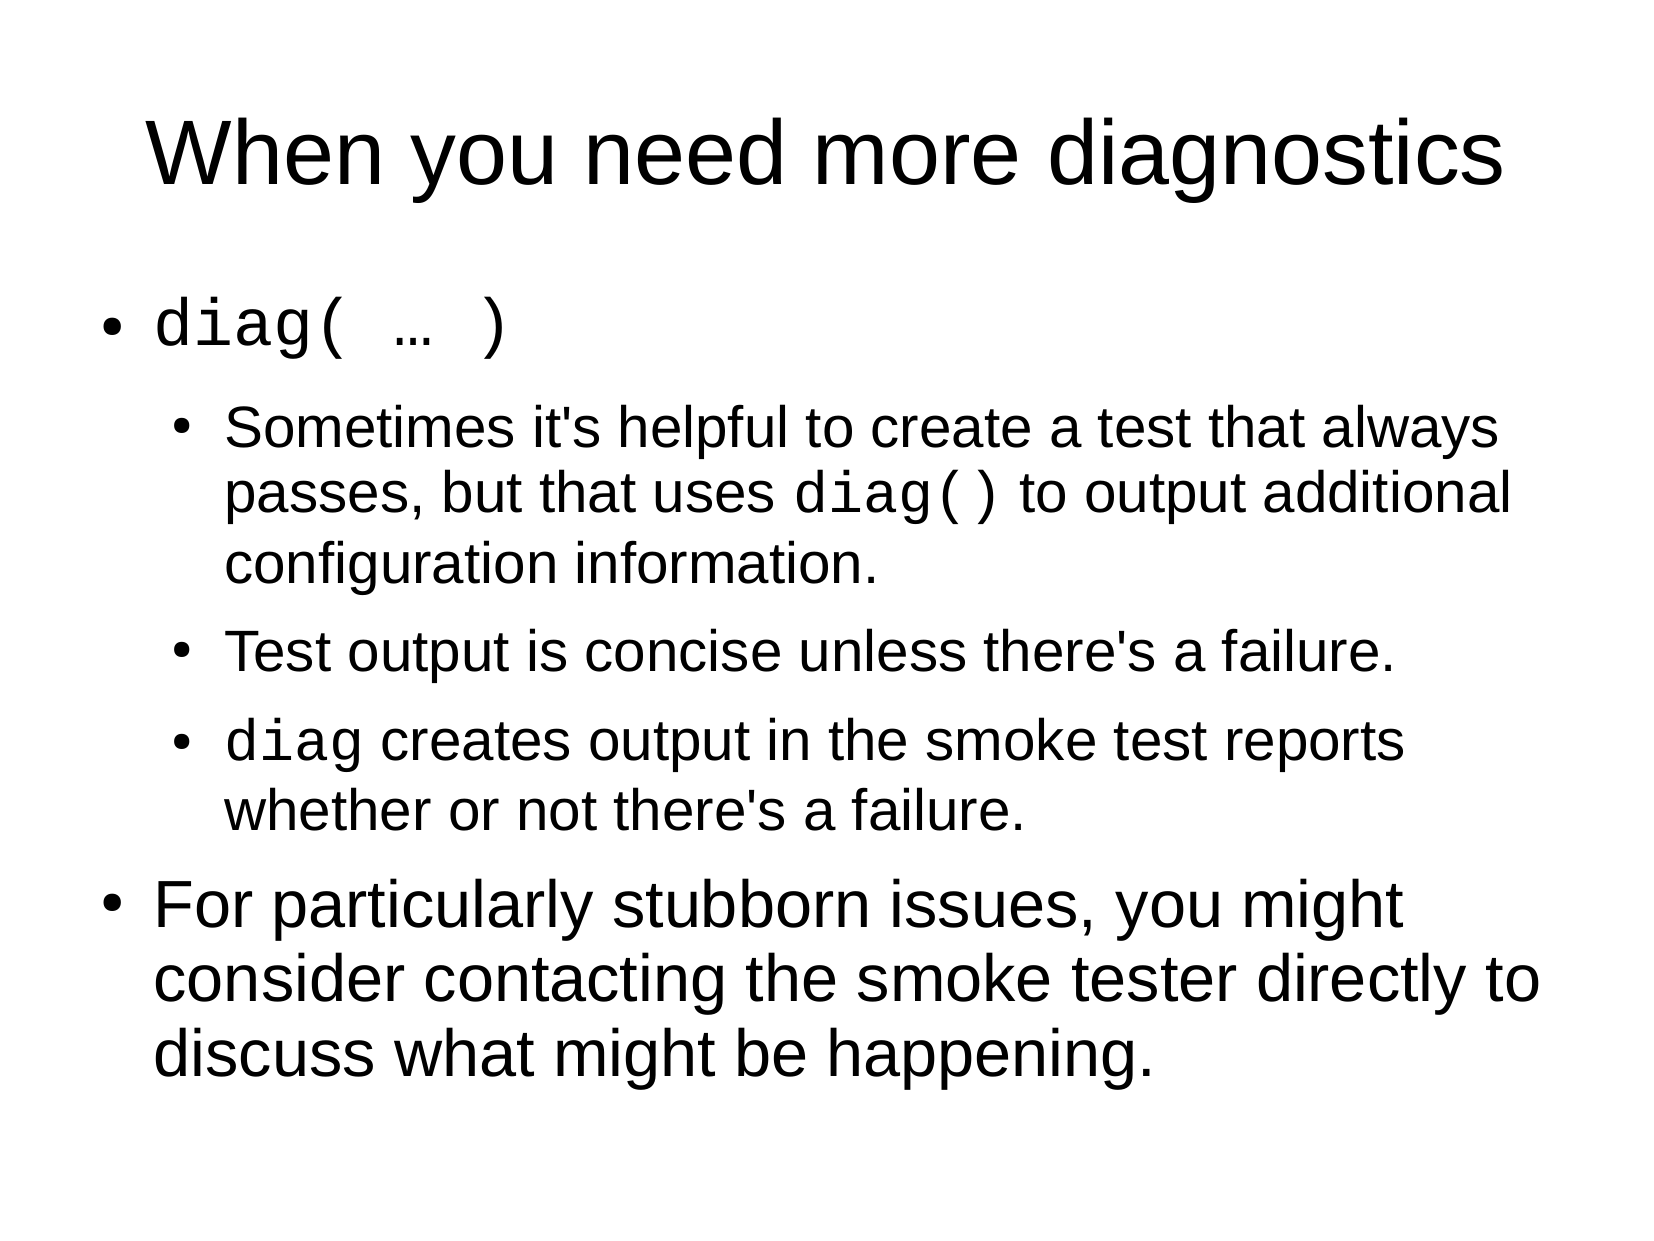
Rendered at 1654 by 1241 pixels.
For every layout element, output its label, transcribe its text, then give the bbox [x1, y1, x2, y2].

list diag( … ) Sometimes it's helpful to create a test that always passes, but that uses diag() to output additional configuration information. Test output is concise unless there's a failure. diag creates output in the smoke test reports whether or not there's a failure. For particularly stubborn issues, you might consider contacting the smoke tester directly to discuss what might be happening. [82, 290, 1571, 1109]
title When you need more diagnostics [82, 49, 1571, 257]
